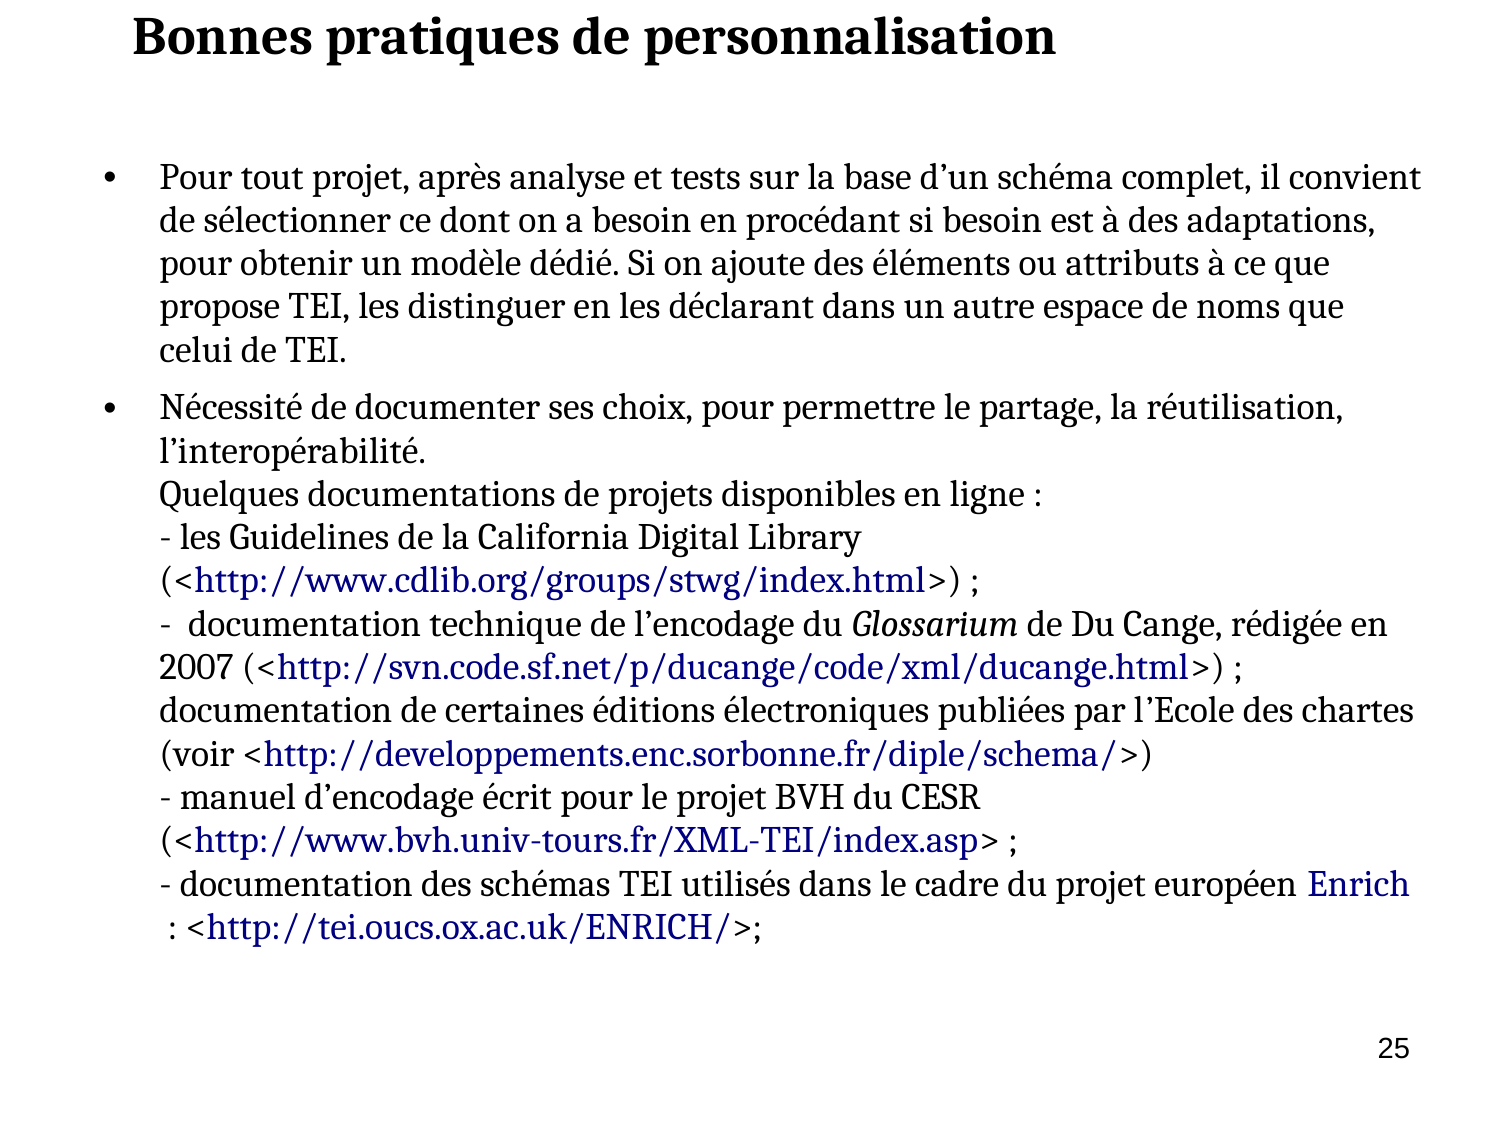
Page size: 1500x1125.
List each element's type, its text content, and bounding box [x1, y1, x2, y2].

list Pour tout projet, après analyse et tests sur la base d’un schéma complet, il convient de sélectionner ce dont on a besoin en procédant si besoin est à des adaptations, pour obtenir un modèle dédié. Si on ajoute des éléments ou attributs à ce que propose TEI, les distinguer en les déclarant dans un autre espace de noms que celui de TEI. Nécessité de documenter ses choix, pour permettre le partage, la réutilisation, l’interopérabilité. Quelques documentations de projets disponibles en ligne : - les Guidelines de la California Digital Library (<http://www.cdlib.org/groups/stwg/index.html>) ; - documentation technique de l’encodage du Glossarium de Du Cange, rédigée en 2007 (<http://svn.code.sf.net/p/ducange/code/xml/ducange.html>) ; documentation de certaines éditions électroniques publiées par l’Ecole des chartes (voir <http://developpements.enc.sorbonne.fr/diple/schema/>) - manuel d’encodage écrit pour le projet BVH du CESR (<http://www.bvh.univ-tours.fr/XML-TEI/index.asp> ; - documentation des schémas TEI utilisés dans le cadre du projet européen Enrich : <http://tei.oucs.ox.ac.uk/ENRICH/>; [88, 147, 1439, 1125]
title Bonnes pratiques de personnalisation [118, 0, 1359, 147]
